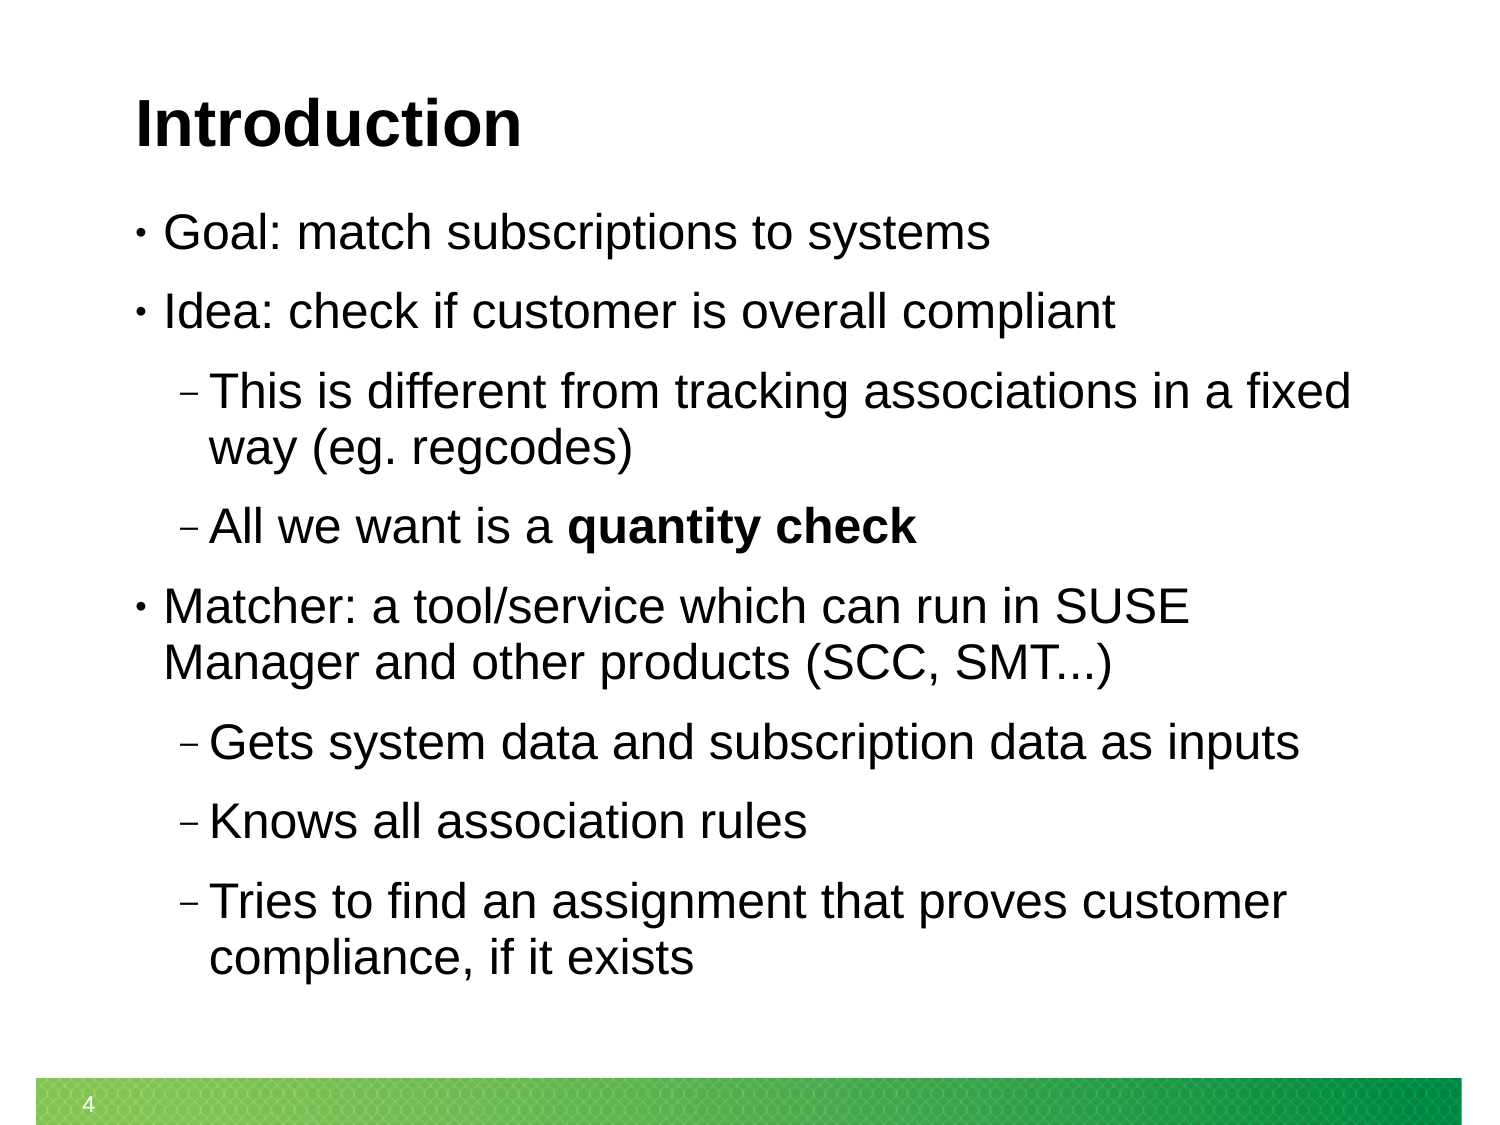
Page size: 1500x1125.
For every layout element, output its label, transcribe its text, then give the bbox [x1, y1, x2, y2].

title Introduction [135, 41, 1372, 203]
list Goal: match subscriptions to systems Idea: check if customer is overall compliant This is different from tracking associations in a fixed way (eg. regcodes) All we want is a quantity check Matcher: a tool/service which can run in SUSE Manager and other products (SCC, SMT...) Gets system data and subscription data as inputs Knows all association rules Tries to find an assignment that proves customer compliance, if it exists [135, 203, 1396, 946]
picture [36, 1078, 1462, 1125]
